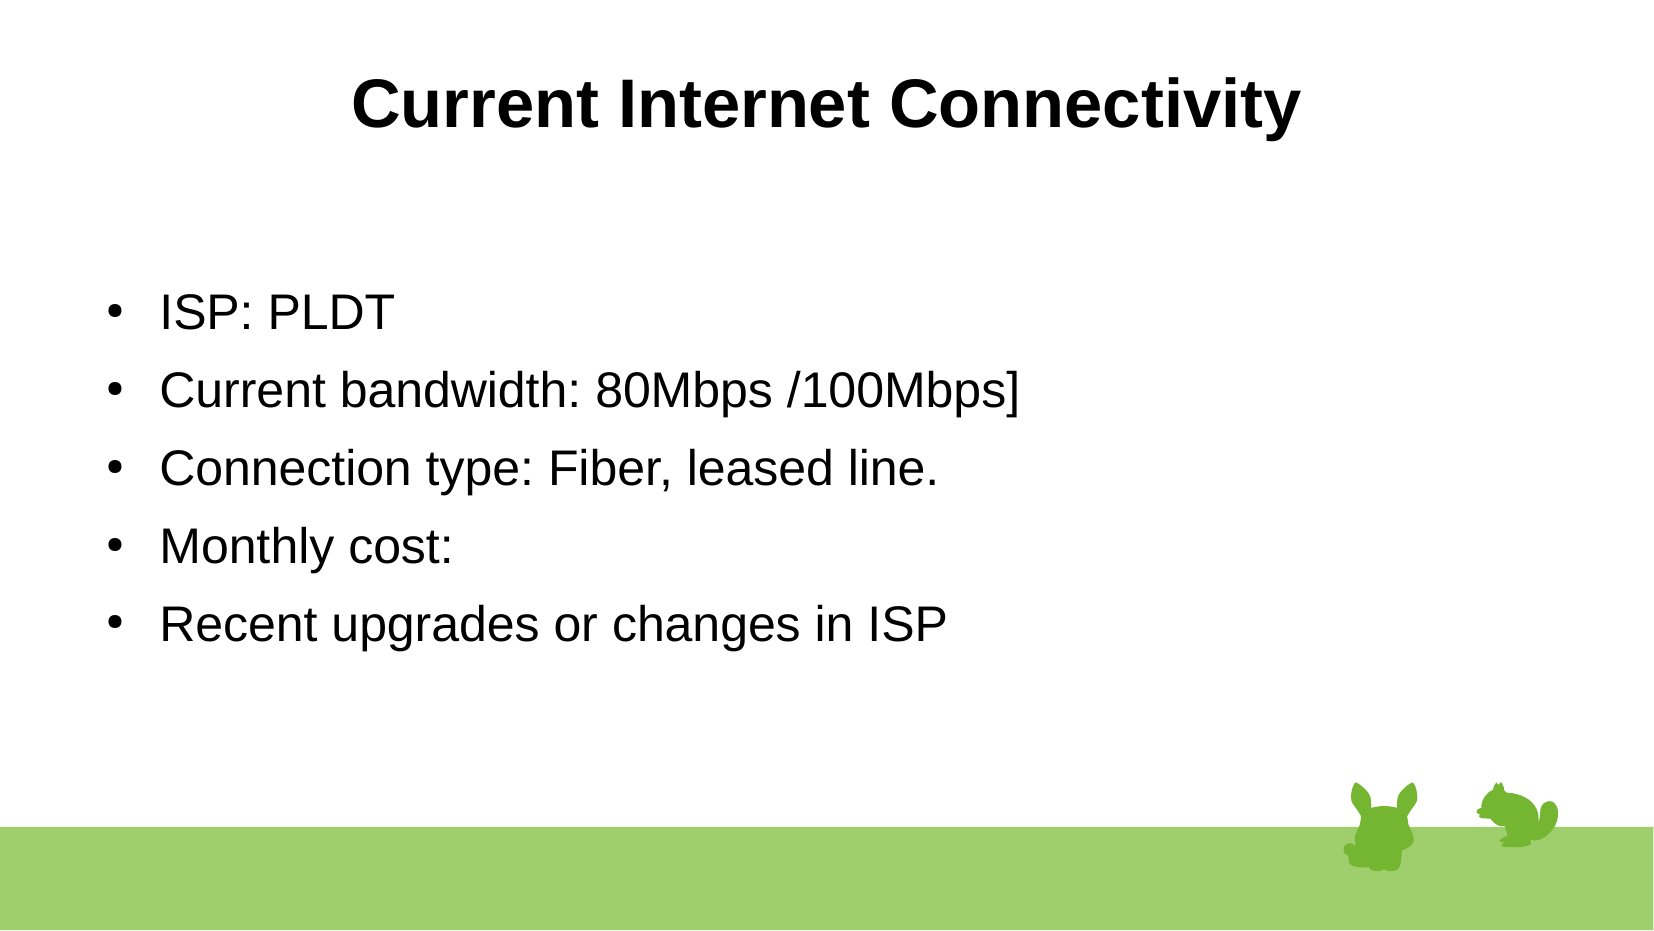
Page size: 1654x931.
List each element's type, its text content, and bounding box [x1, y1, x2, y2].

list ISP: PLDT Current bandwidth: 80Mbps /100Mbps] Connection type: Fiber, leased line. Monthly cost: Recent upgrades or changes in ISP [88, 206, 1565, 739]
title Current Internet Connectivity [88, 29, 1565, 178]
